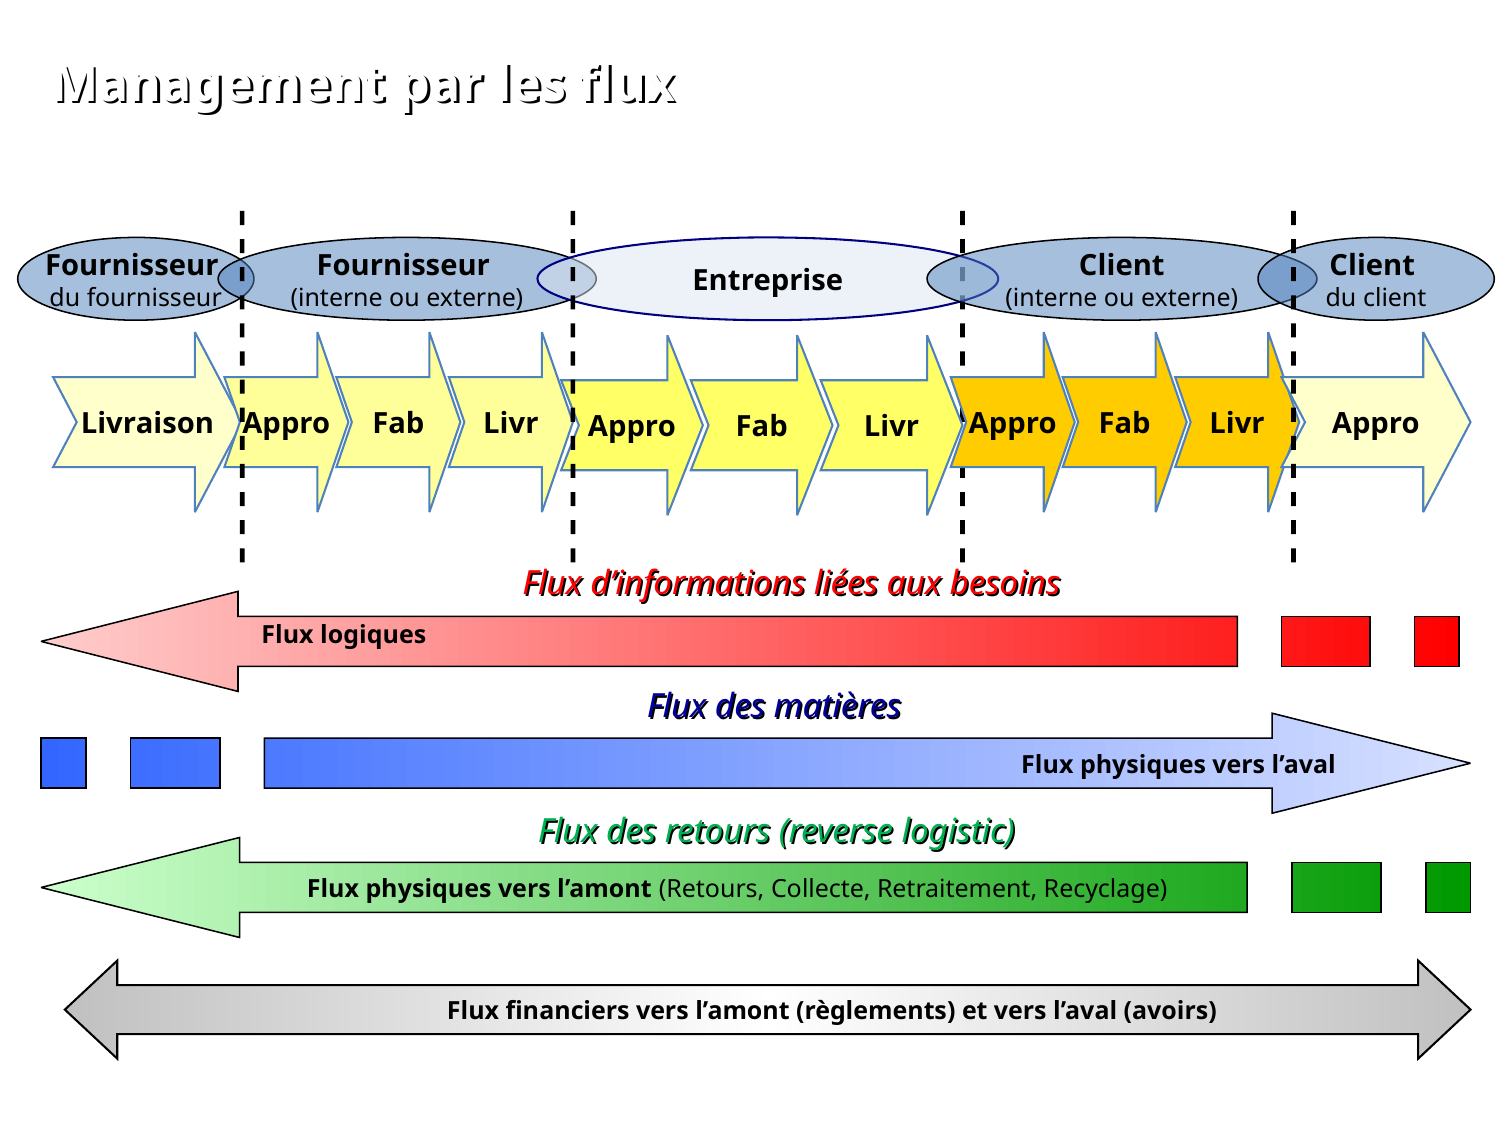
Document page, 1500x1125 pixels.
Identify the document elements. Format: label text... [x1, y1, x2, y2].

text_box [1426, 862, 1471, 912]
text_box Livr [820, 335, 963, 516]
text_box [41, 738, 86, 788]
text_box Flux physiques vers l’amont (Retours, Collecte, Retraitement, Recyclage) [247, 864, 1228, 910]
text_box Flux des retours (reverse logistic) [413, 801, 1140, 857]
text_box [41, 837, 1248, 938]
text_box Client du client [1258, 237, 1495, 321]
text_box [264, 713, 1471, 814]
text_box Appro [224, 332, 349, 513]
text_box Client (interne ou externe) [927, 237, 1280, 321]
text_box Flux des matières [631, 677, 920, 733]
text_box Fab [336, 332, 461, 513]
text_box Appro [561, 335, 703, 516]
text_box Livr [448, 332, 573, 513]
text_box Appro [950, 332, 1075, 513]
text_box Livraison [53, 332, 239, 513]
text_box [1292, 862, 1381, 912]
text_box [1282, 616, 1370, 666]
text_box Flux financiers vers l’amont (règlements) et vers l’aval (avoirs) [64, 960, 1471, 1059]
text_box Entreprise [537, 237, 959, 321]
text_box Flux d’informations liées aux besoins [431, 553, 1152, 609]
text_box Fournisseur du fournisseur [17, 237, 240, 321]
text_box Fab [690, 335, 833, 516]
text_box [41, 591, 1238, 692]
text_box [1415, 616, 1459, 666]
text_box Appro [1281, 332, 1471, 513]
text_box Fournisseur (interne ou externe) [218, 237, 570, 321]
title Management par les flux [36, 19, 1483, 144]
text_box Fab [1062, 332, 1187, 513]
text_box Livr [1175, 332, 1300, 513]
text_box Flux logiques [246, 610, 443, 656]
text_box Flux physiques vers l’aval [1006, 740, 1360, 786]
text_box [130, 738, 220, 788]
